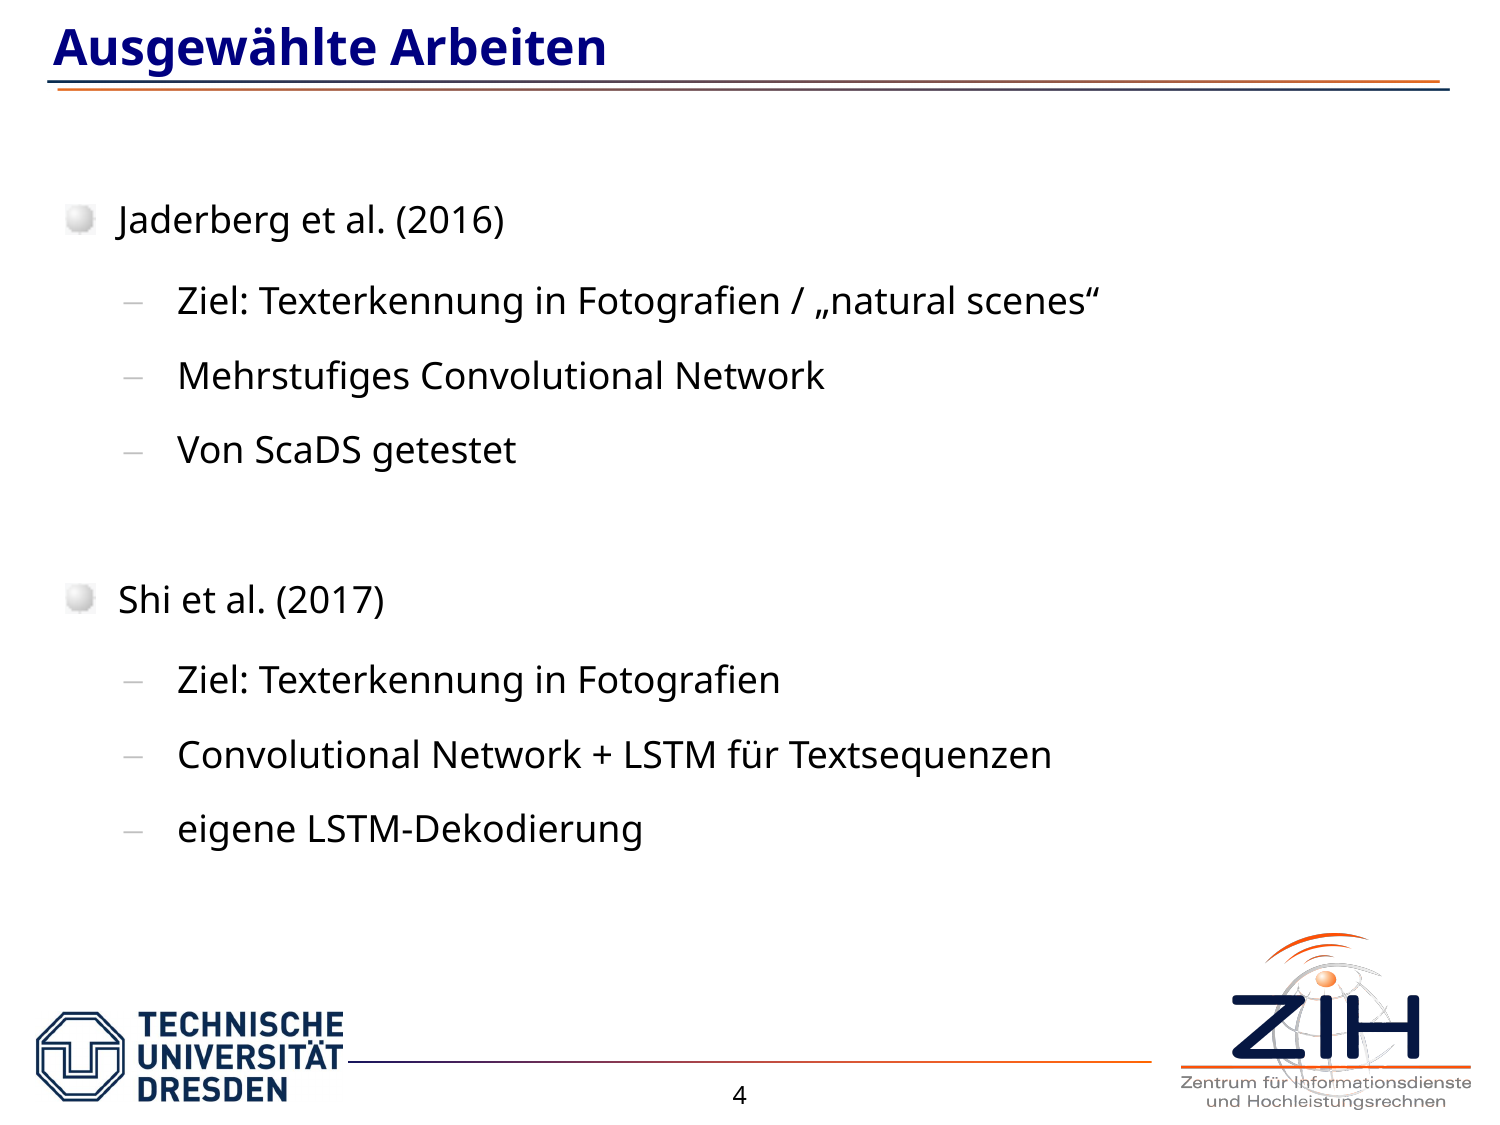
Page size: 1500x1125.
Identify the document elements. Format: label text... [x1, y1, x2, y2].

picture [1181, 933, 1471, 1110]
title Ausgewählte Arbeiten [53, 12, 1453, 81]
list Jaderberg et al. (2016) Ziel: Texterkennung in Fotografien / „natural scenes“ Mehrstufiges Convolutional Network Von ScaDS getestet Shi et al. (2017) Ziel: Texterkennung in Fotografien Convolutional Network + LSTM für Textsequenzen eigene LSTM-Dekodierung [29, 118, 1486, 931]
picture [47, 80, 1450, 91]
picture [35, 1011, 343, 1102]
